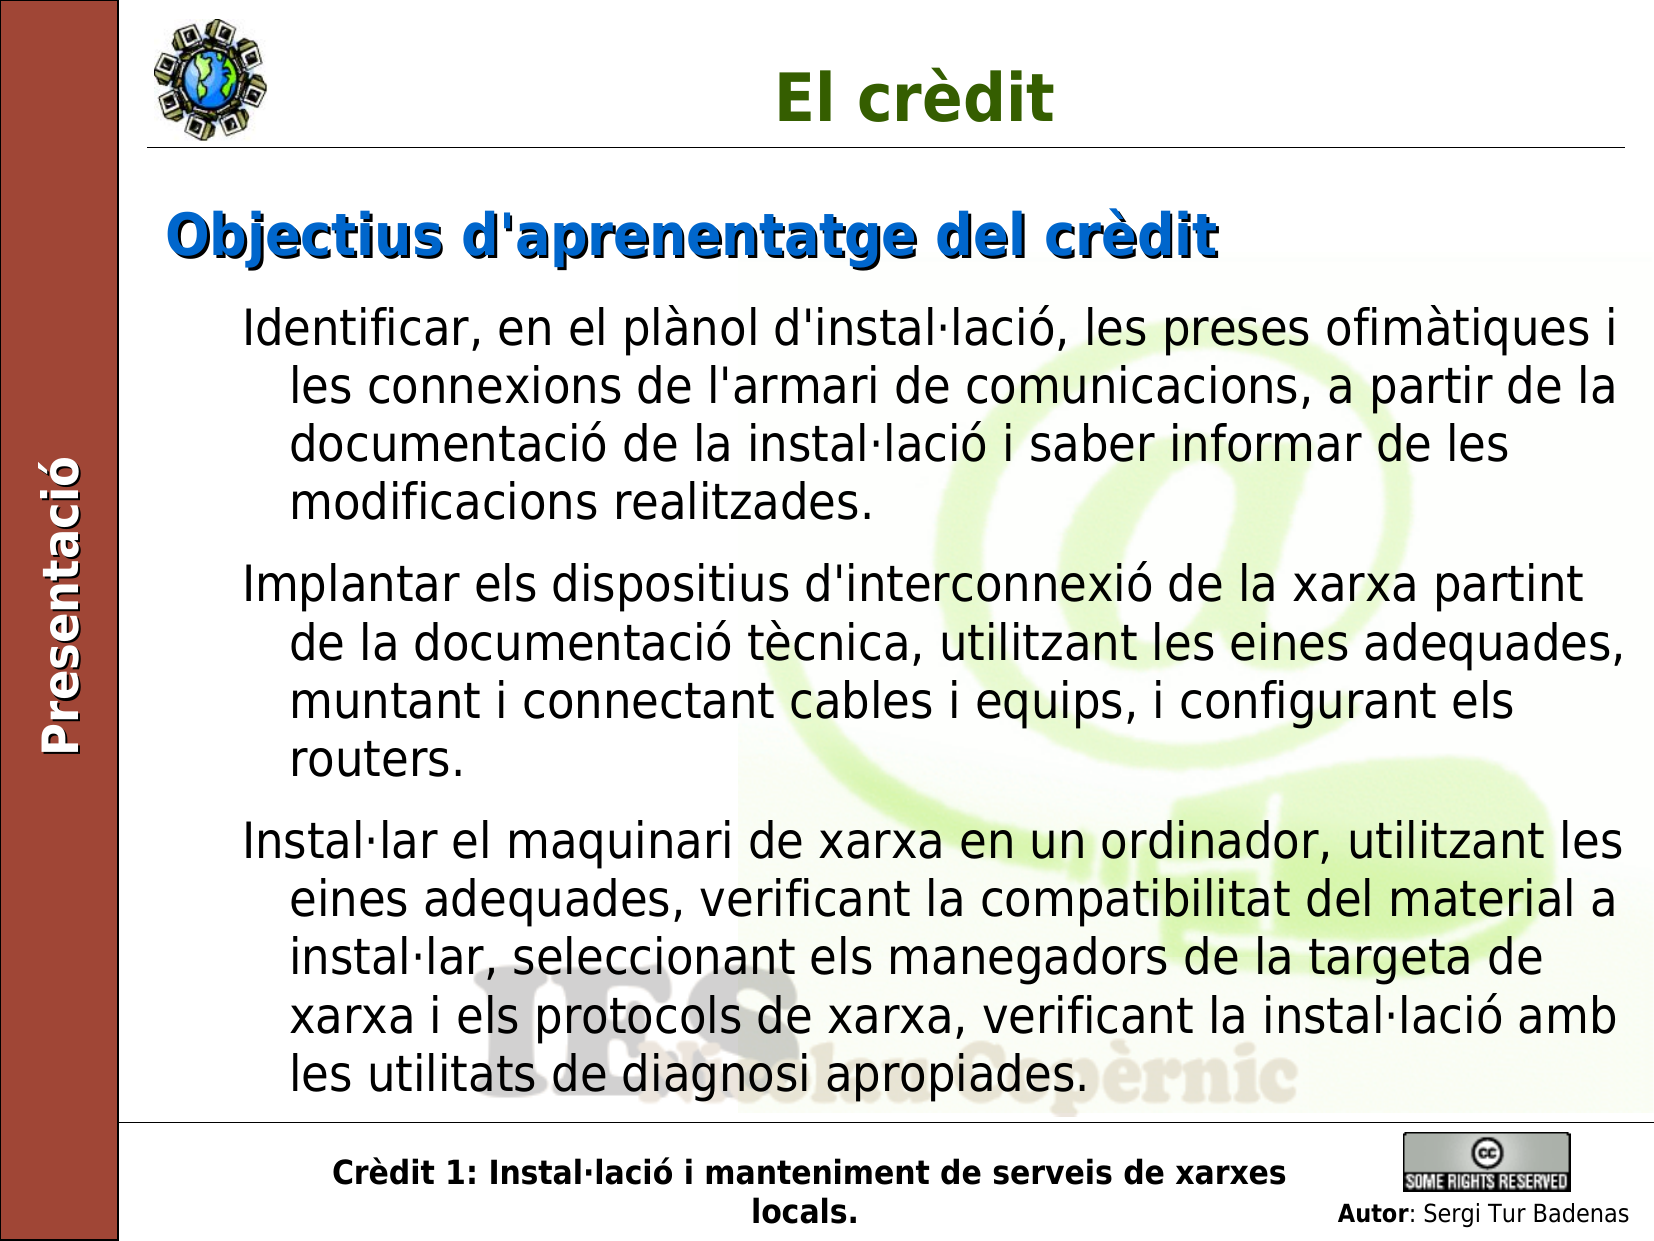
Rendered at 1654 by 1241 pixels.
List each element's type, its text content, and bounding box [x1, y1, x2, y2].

picture [1403, 1132, 1571, 1192]
title El crèdit [171, 56, 1654, 141]
list Objectius d'aprenentatge del crèdit Identificar, en el plànol d'instal·lació, les preses ofimàtiques i les connexions de l'armari de comunicacions, a partir de la documentació de la instal·lació i saber informar de les modificacions realitzades. Implantar els dispositius d'interconnexió de la xarxa partint de la documentació tècnica, utilitzant les eines adequades, muntant i connectant cables i equips, i configurant els routers. Instal·lar el maquinari de xarxa en un ordinador, utilitzant les eines adequades, verificant la compatibilitat del material a instal·lar, seleccionant els manegadors de la targeta de xarxa i els protocols de xarxa, verificant la instal·lació amb les utilitats de diagnosi apropiades. [147, 201, 1636, 1104]
picture [154, 19, 268, 142]
picture [466, 252, 1654, 1117]
